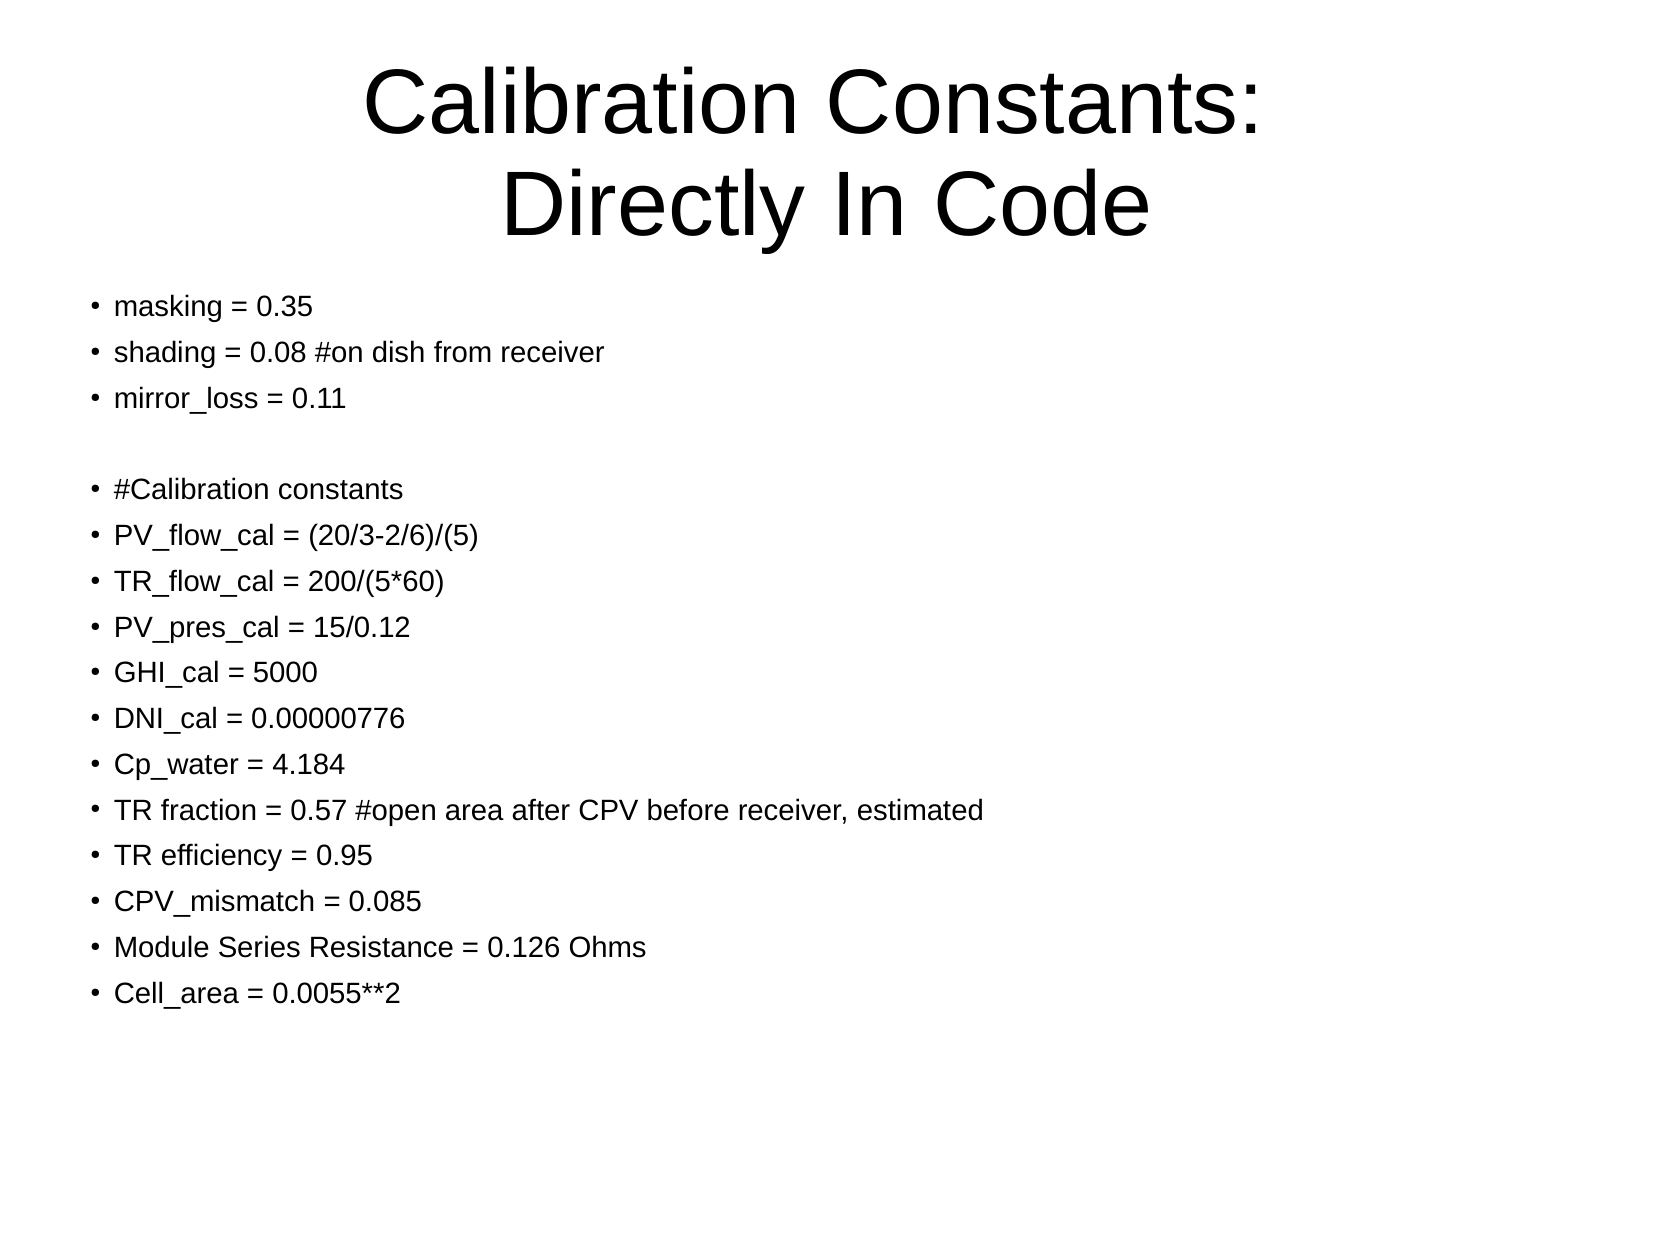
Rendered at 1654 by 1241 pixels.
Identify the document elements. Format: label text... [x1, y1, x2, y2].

list masking = 0.35 shading = 0.08 #on dish from receiver mirror_loss = 0.11 #Calibration constants PV_flow_cal = (20/3-2/6)/(5) TR_flow_cal = 200/(5*60) PV_pres_cal = 15/0.12 GHI_cal = 5000 DNI_cal = 0.00000776 Cp_water = 4.184 TR fraction = 0.57 #open area after CPV before receiver, estimated TR efficiency = 0.95 CPV_mismatch = 0.085 Module Series Resistance = 0.126 Ohms Cell_area = 0.0055**2 [82, 290, 1571, 1010]
title Calibration Constants: Directly In Code [82, 49, 1571, 257]
